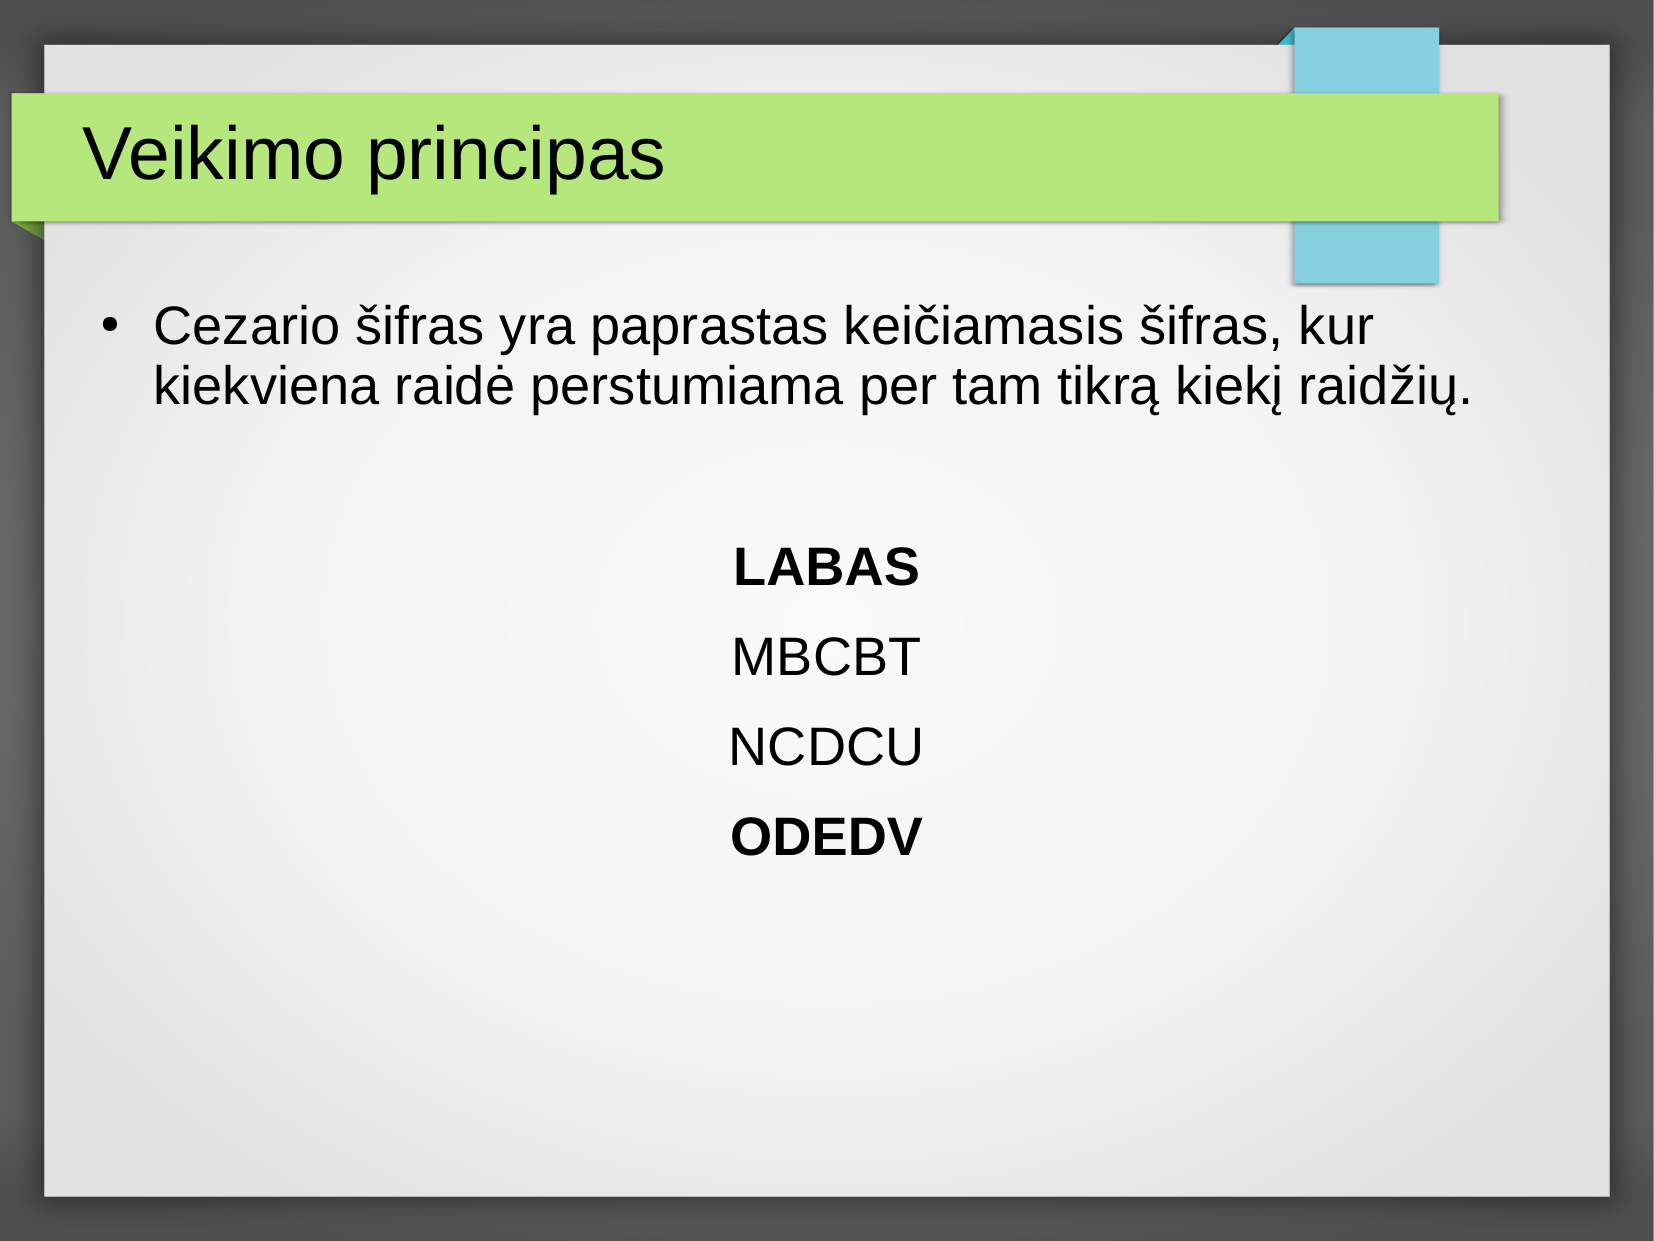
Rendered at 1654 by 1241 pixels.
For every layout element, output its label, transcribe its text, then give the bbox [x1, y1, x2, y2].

list Cezario šifras yra paprastas keičiamasis šifras, kur kiekviena raidė perstumiama per tam tikrą kiekį raidžių. LABAS MBCBT NCDCU ODEDV [82, 295, 1571, 1015]
picture [0, 0, 1654, 1241]
title Veikimo principas [82, 94, 1264, 213]
